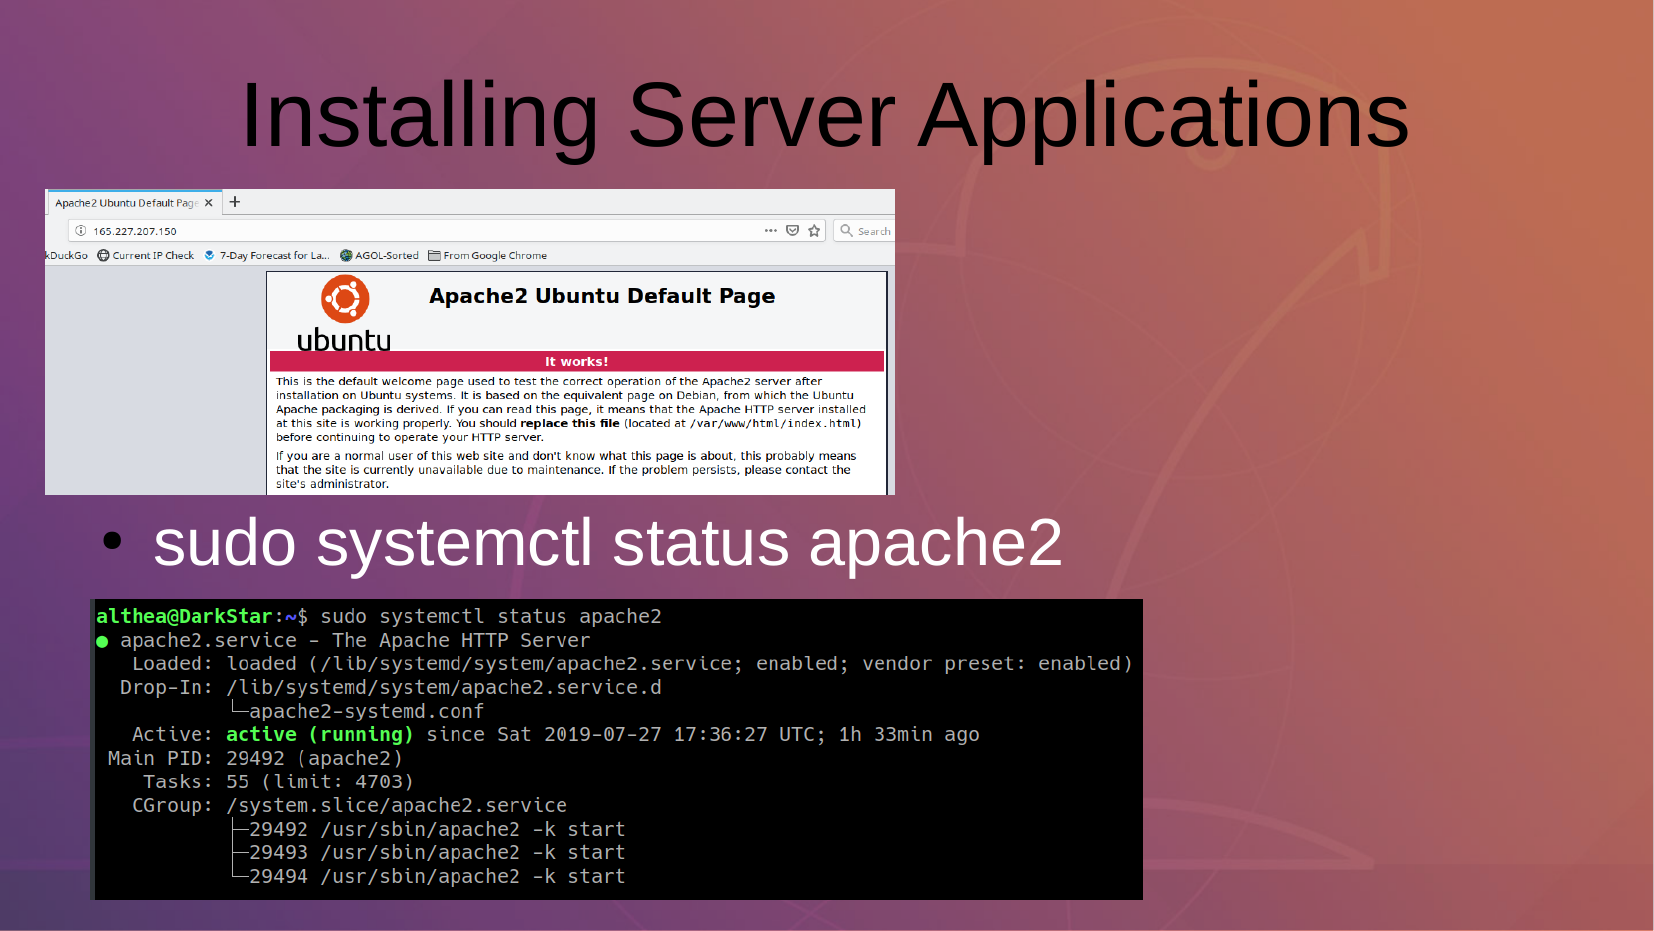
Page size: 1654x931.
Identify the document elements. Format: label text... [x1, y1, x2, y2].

title Installing Server Applications [82, 37, 1571, 193]
picture [45, 189, 895, 496]
picture [90, 599, 1143, 901]
list sudo systemctl status apache2 [82, 505, 1571, 601]
